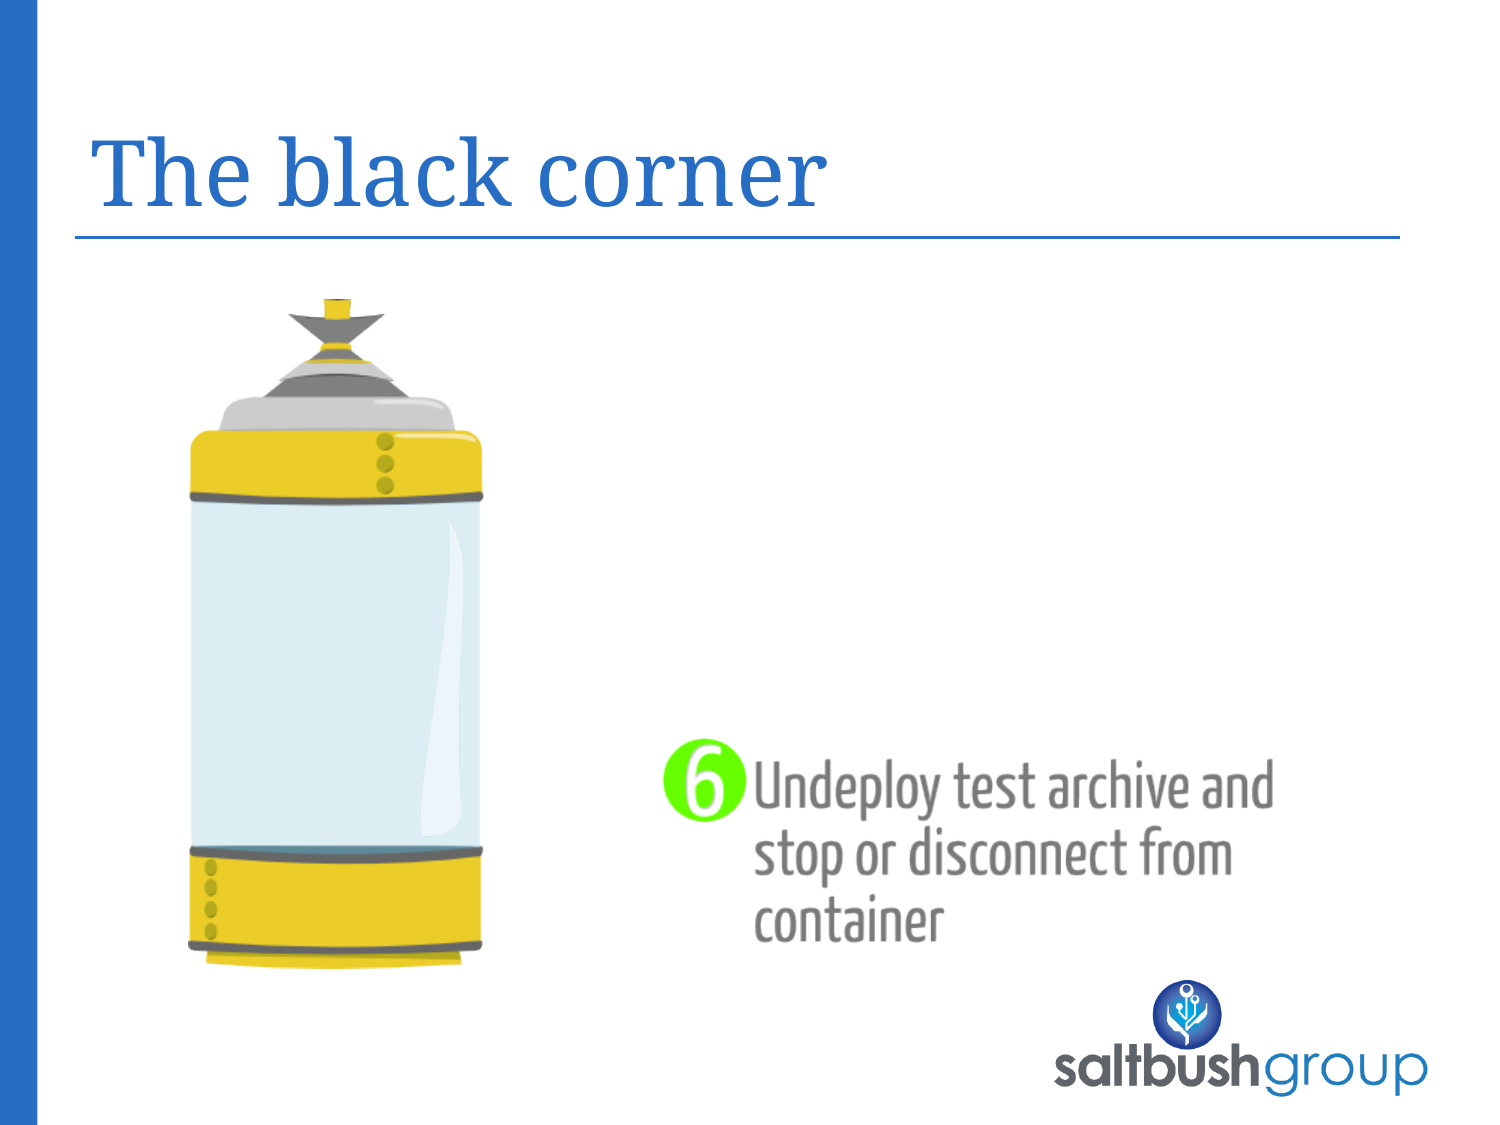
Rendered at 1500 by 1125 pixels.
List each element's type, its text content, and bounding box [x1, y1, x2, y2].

title The black corner [75, 45, 1430, 233]
picture [1054, 980, 1430, 1102]
picture [188, 299, 1276, 969]
